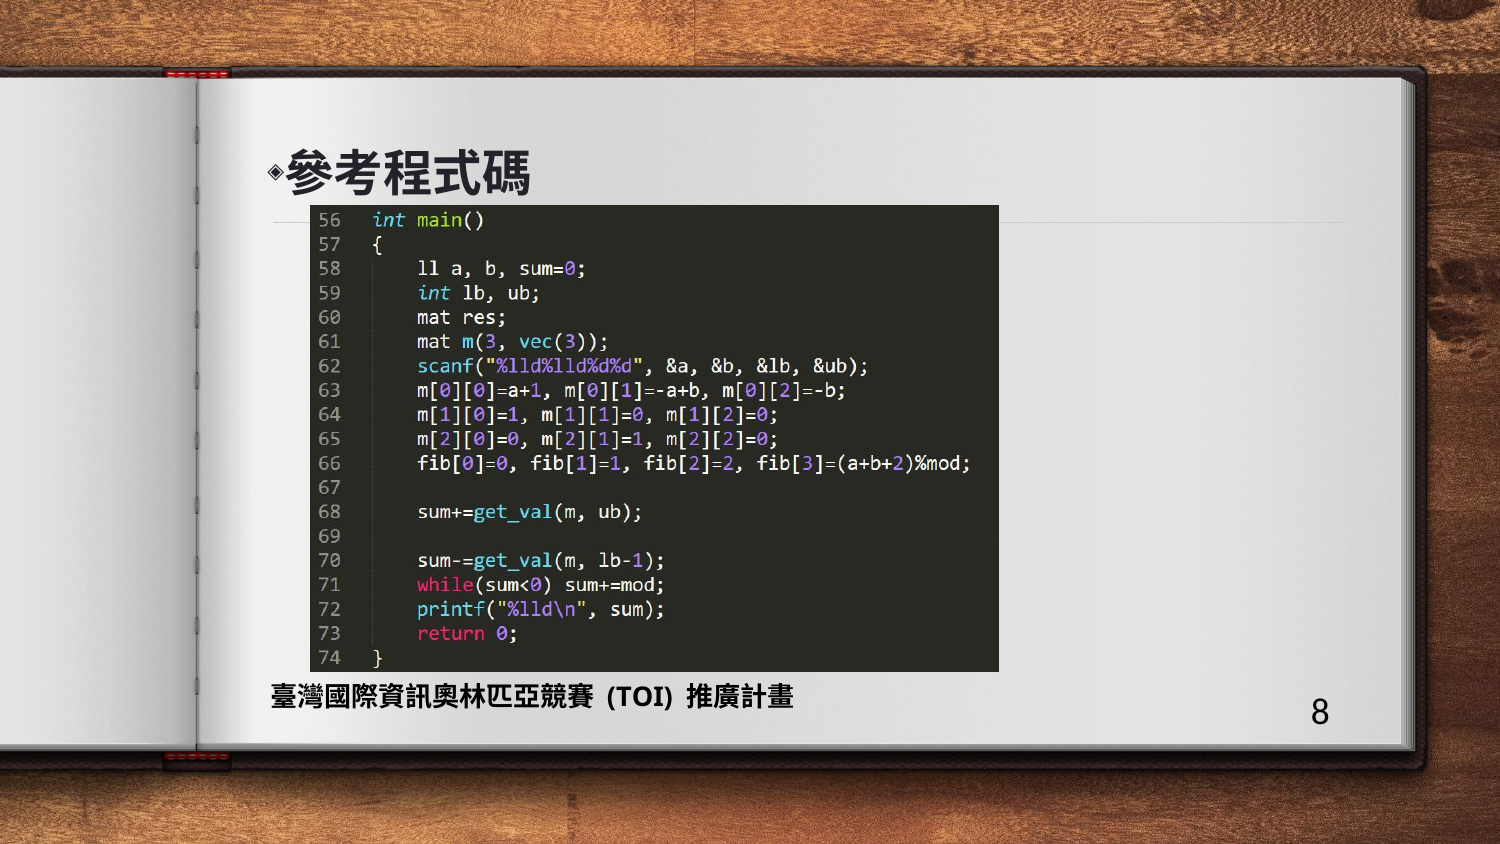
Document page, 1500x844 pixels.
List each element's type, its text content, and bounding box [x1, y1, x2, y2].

list 參考程式碼 [252, 126, 746, 216]
text_box 8 [1295, 672, 1386, 737]
picture [310, 205, 999, 672]
